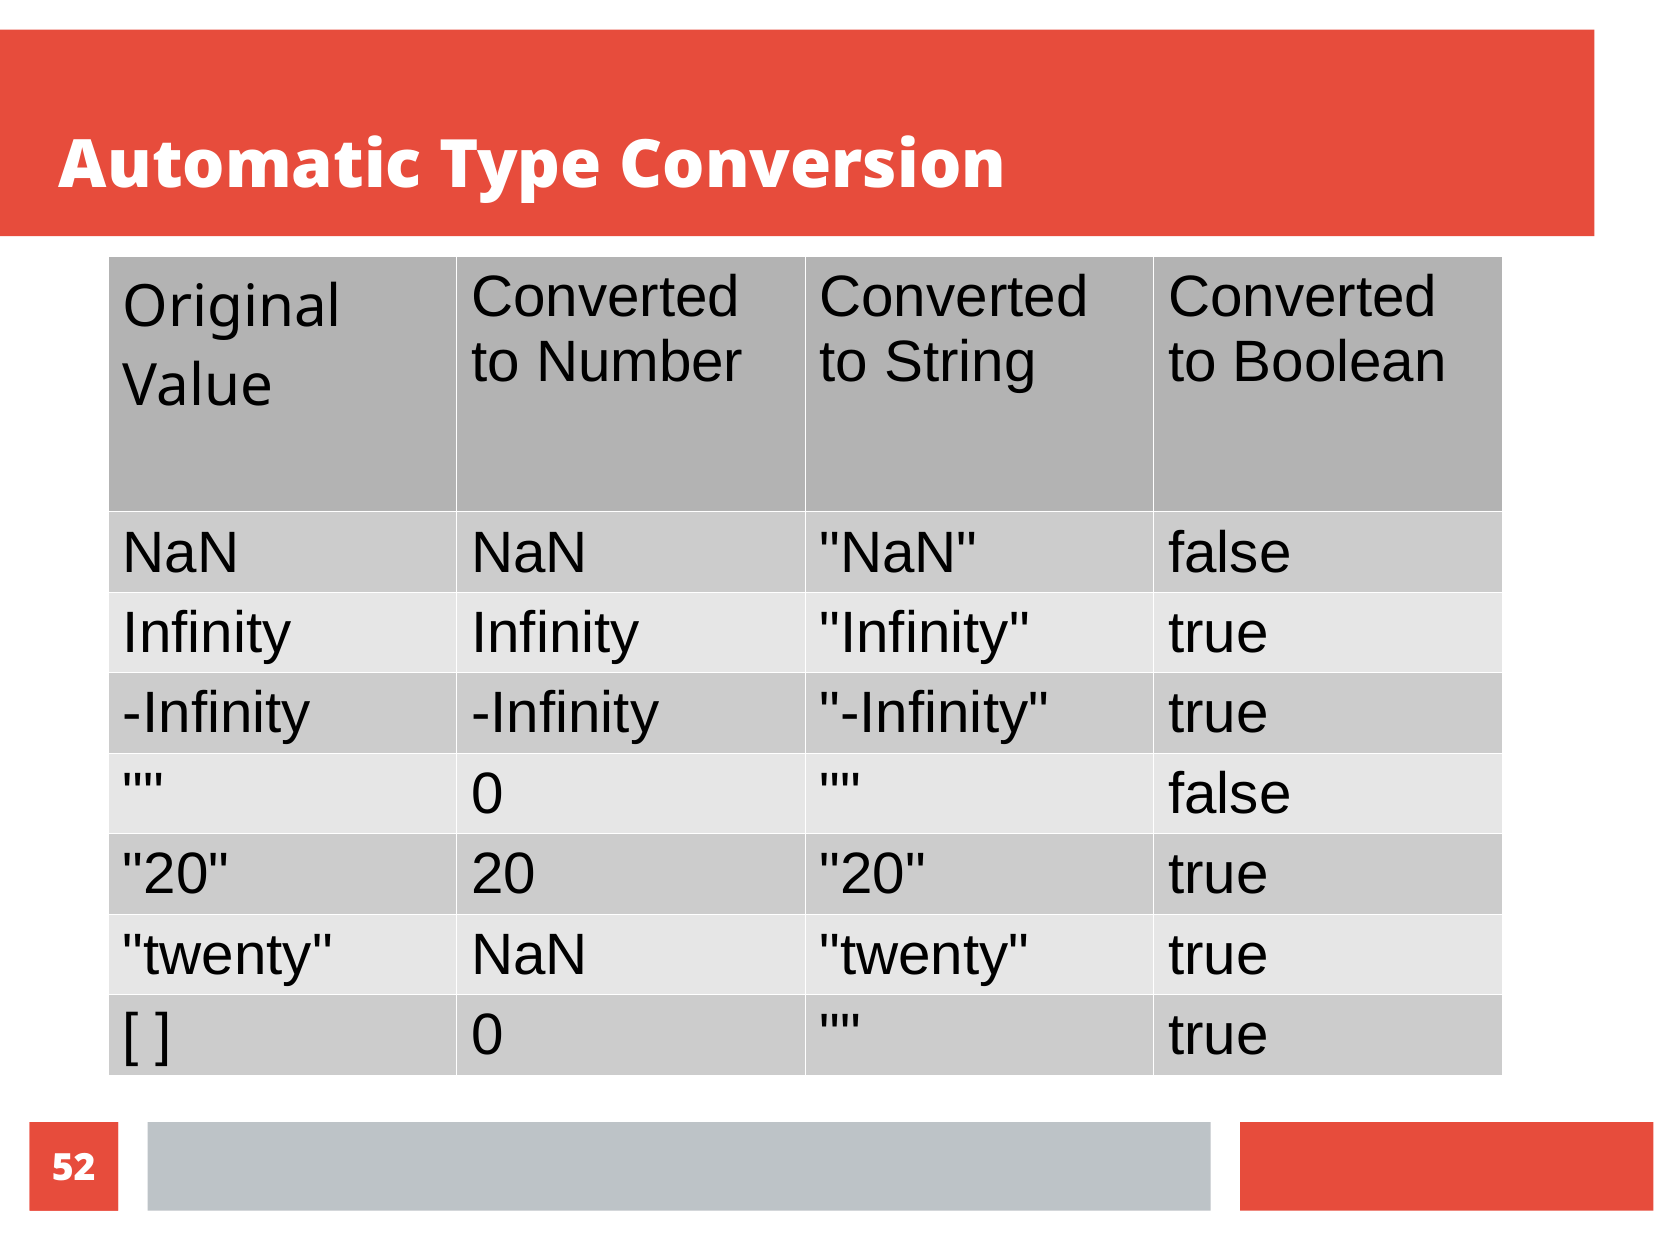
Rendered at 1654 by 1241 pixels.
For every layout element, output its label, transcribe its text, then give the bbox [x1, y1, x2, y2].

table_cell false [1154, 754, 1502, 833]
table_cell 20 [457, 834, 805, 914]
table_cell -Infinity [109, 673, 456, 753]
table_cell NaN [457, 915, 805, 994]
table_cell [ ] [109, 995, 456, 1075]
table_cell "20" [109, 834, 456, 914]
table_cell "20" [806, 834, 1153, 914]
table_cell Infinity [457, 593, 805, 672]
table_cell true [1154, 834, 1502, 914]
table_cell NaN [109, 512, 456, 592]
table_header Converted to Boolean [1154, 257, 1502, 511]
table_cell -Infinity [457, 673, 805, 753]
table_cell true [1154, 673, 1502, 753]
table_cell "twenty" [806, 915, 1153, 994]
table_header Converted to String [806, 257, 1153, 511]
table_cell false [1154, 512, 1502, 592]
table_header Converted to Number [457, 257, 805, 511]
table_cell 0 [457, 995, 805, 1075]
table_cell true [1154, 915, 1502, 994]
table_cell NaN [457, 512, 805, 592]
table_cell "" [806, 995, 1153, 1075]
table_cell true [1154, 593, 1502, 672]
table_header Original Value [109, 257, 456, 511]
table_cell "Infinity" [806, 593, 1153, 672]
table_cell "" [109, 754, 456, 833]
table_cell "NaN" [806, 512, 1153, 592]
title Automatic Type Conversion [59, 59, 1595, 207]
table_cell Infinity [109, 593, 456, 672]
table_cell "twenty" [109, 915, 456, 994]
table_cell "-Infinity" [806, 673, 1153, 753]
table_cell "" [806, 754, 1153, 833]
table_cell true [1154, 995, 1502, 1075]
table_cell 0 [457, 754, 805, 833]
